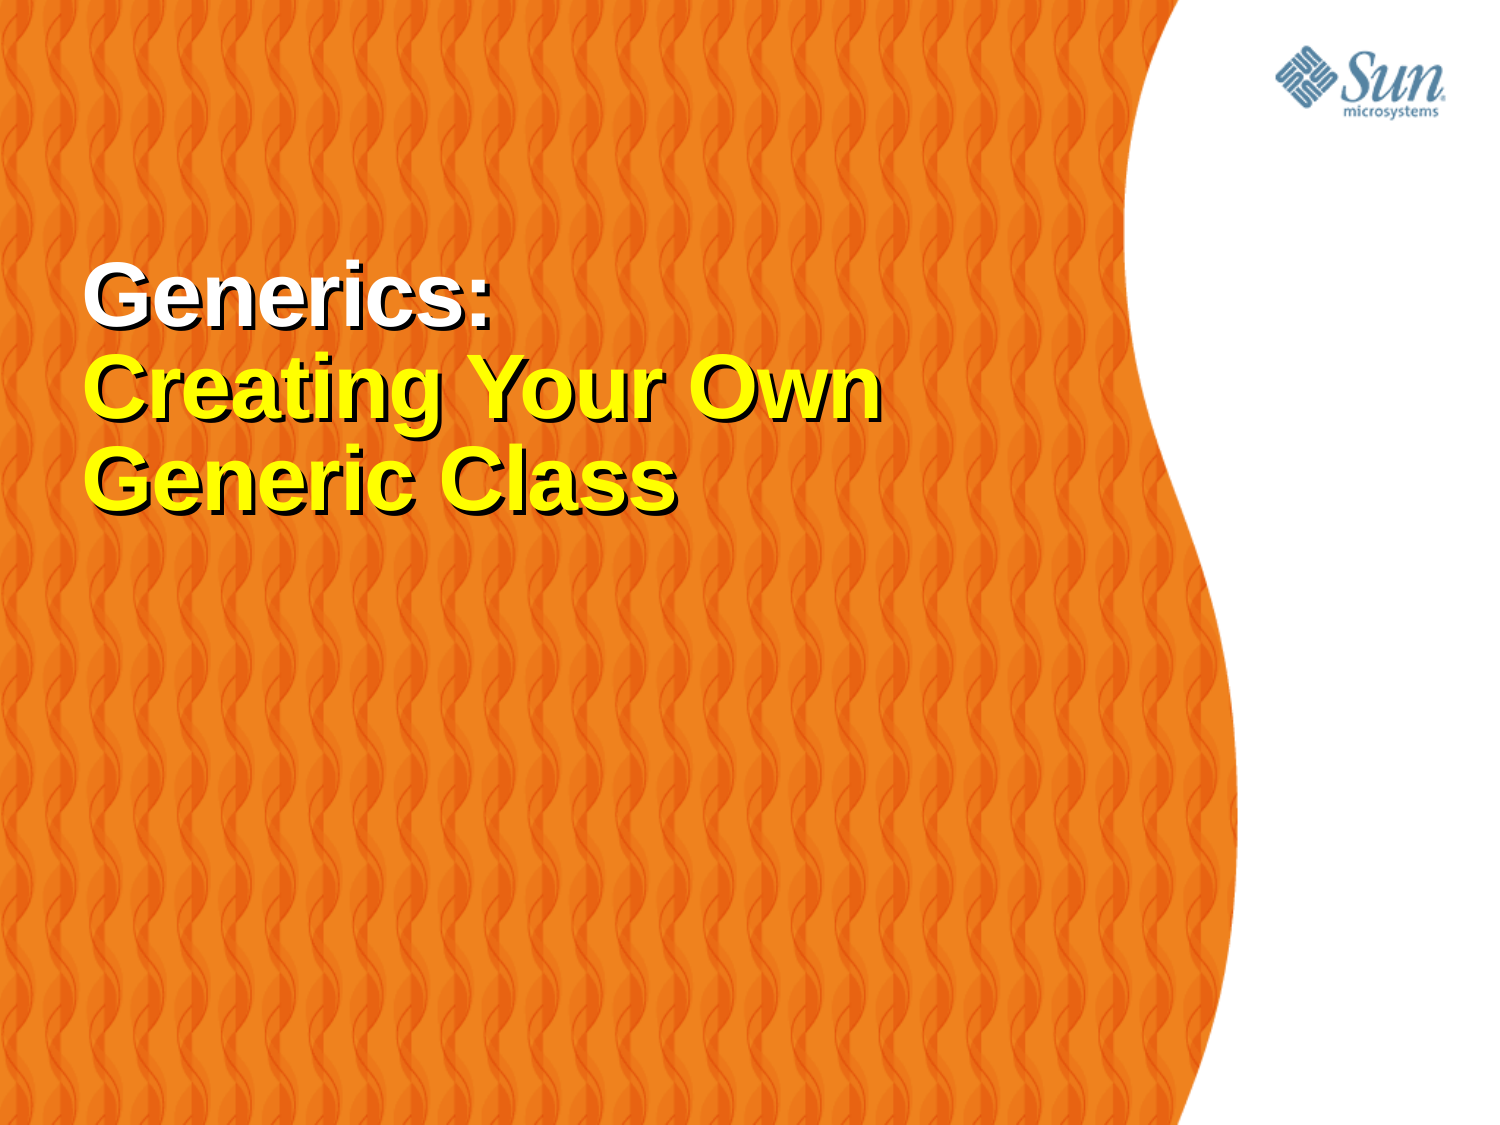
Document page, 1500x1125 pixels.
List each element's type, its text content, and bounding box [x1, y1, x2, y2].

picture [0, 0, 1500, 1125]
title Generics: Creating Your Own Generic Class [81, 149, 1283, 857]
